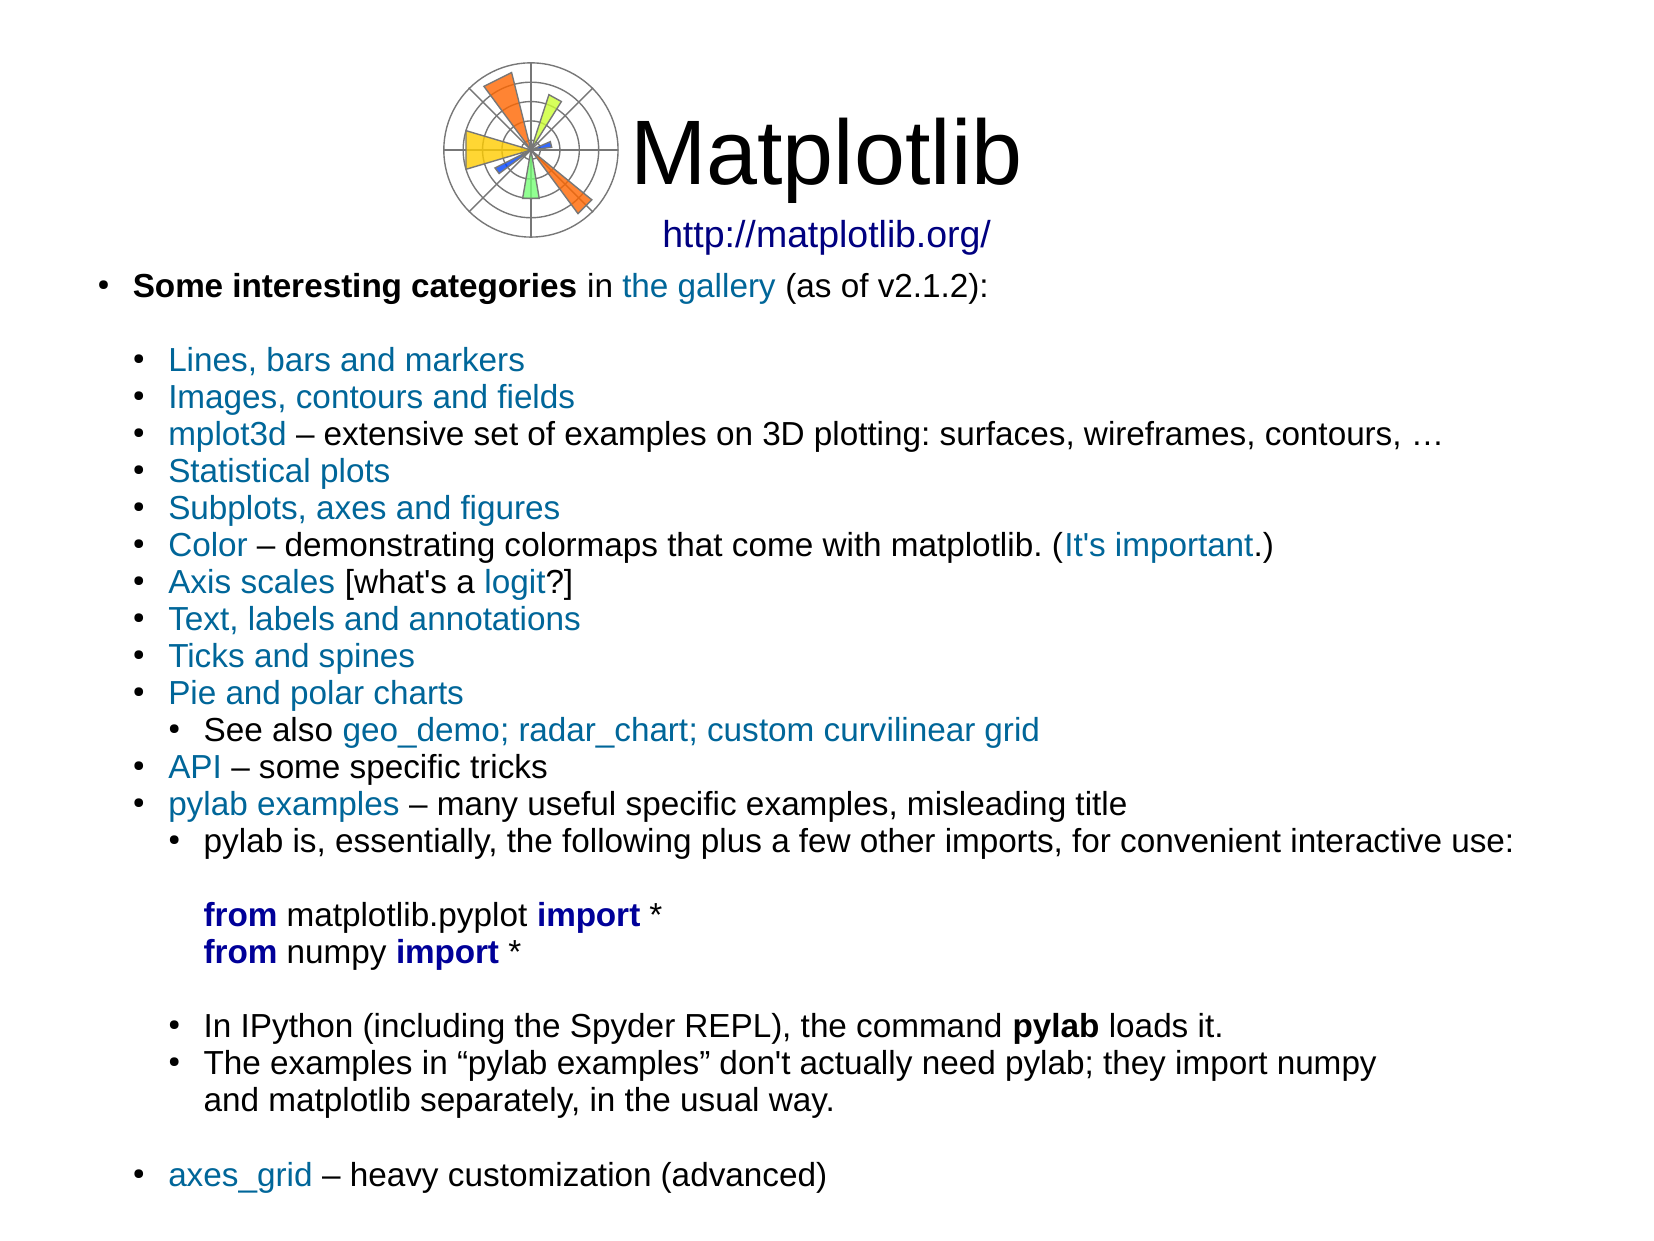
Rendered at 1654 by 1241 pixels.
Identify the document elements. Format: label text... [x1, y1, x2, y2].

text_box Some interesting categories in the gallery (as of v2.1.2): Lines, bars and markers Images, contours and fields mplot3d – extensive set of examples on 3D plotting: surfaces, wireframes, contours, … Statistical plots Subplots, axes and figures Color – demonstrating colormaps that come with matplotlib. (It's important.) Axis scales [what's a logit?] Text, labels and annotations Ticks and spines Pie and polar charts See also geo_demo; radar_chart; custom curvilinear grid API – some specific tricks pylab examples – many useful specific examples, misleading title pylab is, essentially, the following plus a few other imports, for convenient interactive use: from matplotlib.pyplot import * from numpy import * In IPython (including the Spyder REPL), the command pylab loads it. The examples in “pylab examples” don't actually need pylab; they import numpy and matplotlib separately, in the usual way. axes_grid – heavy customization (advanced) [82, 222, 1561, 1241]
title Matplotlib [82, 49, 1571, 257]
text_box http://matplotlib.org/ [647, 206, 1007, 264]
